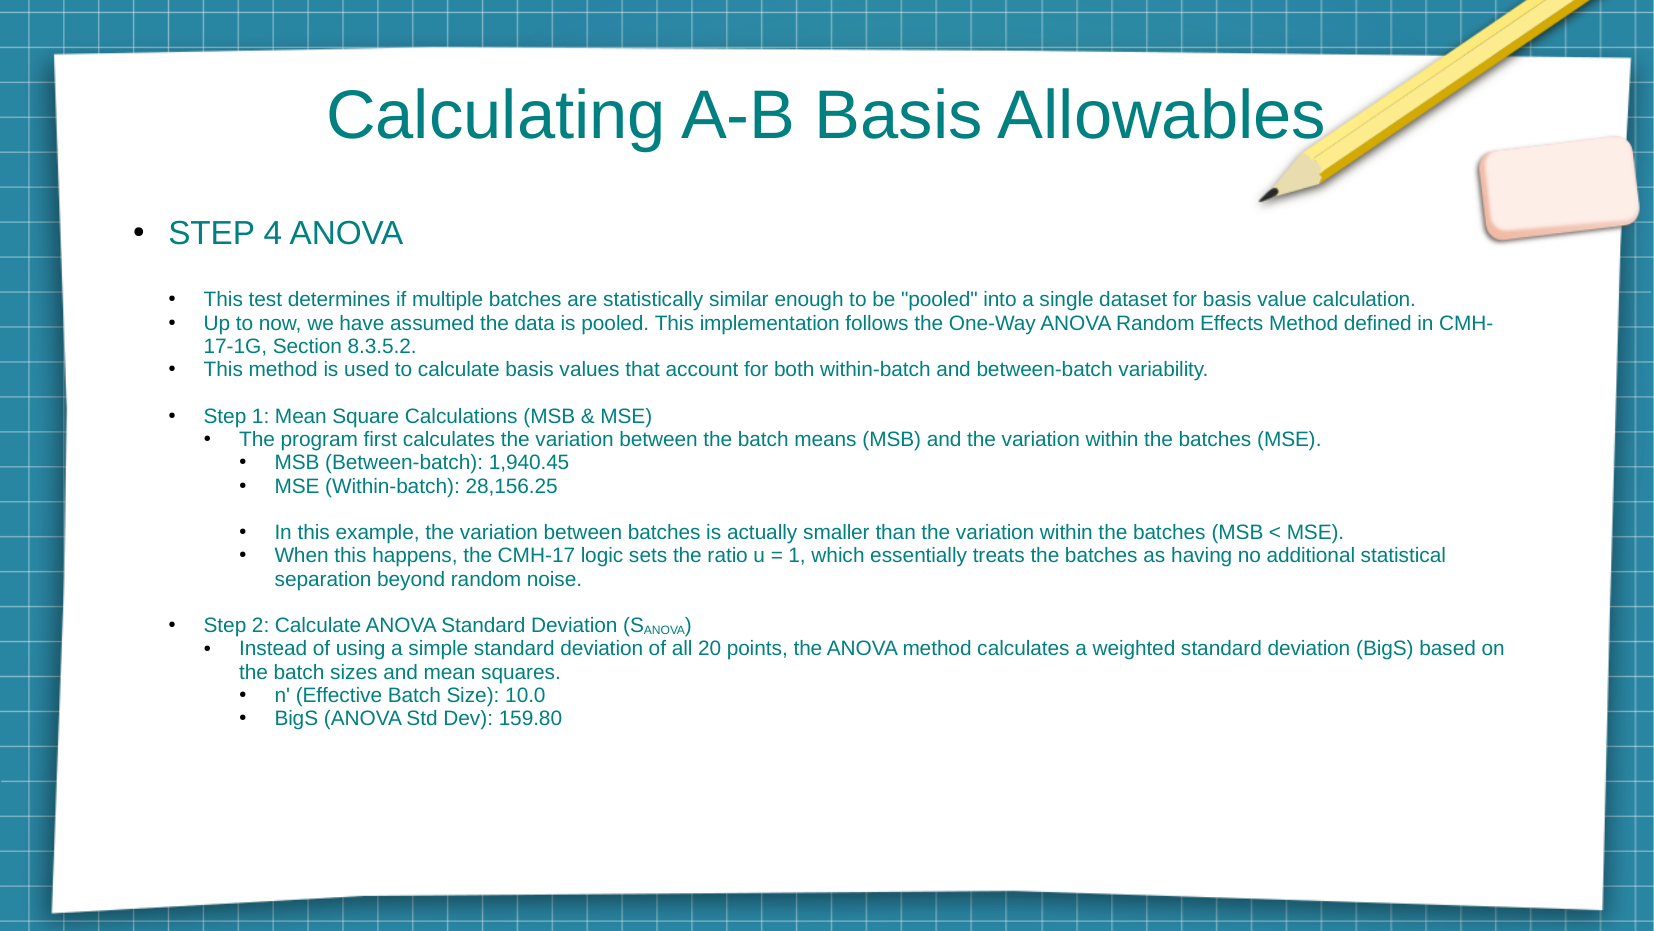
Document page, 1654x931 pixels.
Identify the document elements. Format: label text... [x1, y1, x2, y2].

title Calculating A-B Basis Allowables [82, 37, 1571, 193]
text_box STEP 4 ANOVA This test determines if multiple batches are statistically similar enough to be "pooled" into a single dataset for basis value calculation. Up to now, we have assumed the data is pooled. This implementation follows the One-Way ANOVA Random Effects Method defined in CMH-17-1G, Section 8.3.5.2. This method is used to calculate basis values that account for both within-batch and between-batch variability. Step 1: Mean Square Calculations (MSB & MSE) The program first calculates the variation between the batch means (MSB) and the variation within the batches (MSE). MSB (Between-batch): 1,940.45 MSE (Within-batch): 28,156.25 In this example, the variation between batches is actually smaller than the variation within the batches (MSB < MSE). When this happens, the CMH-17 logic sets the ratio u = 1, which essentially treats the batches as having no additional statistical separation beyond random noise. Step 2: Calculate ANOVA Standard Deviation (SANOVA) Instead of using a simple standard deviation of all 20 points, the ANOVA method calculates a weighted standard deviation (BigS) based on the batch sizes and mean squares. n' (Effective Batch Size): 10.0 BigS (ANOVA Std Dev): 159.80 [118, 206, 1536, 810]
picture [0, 0, 1654, 931]
